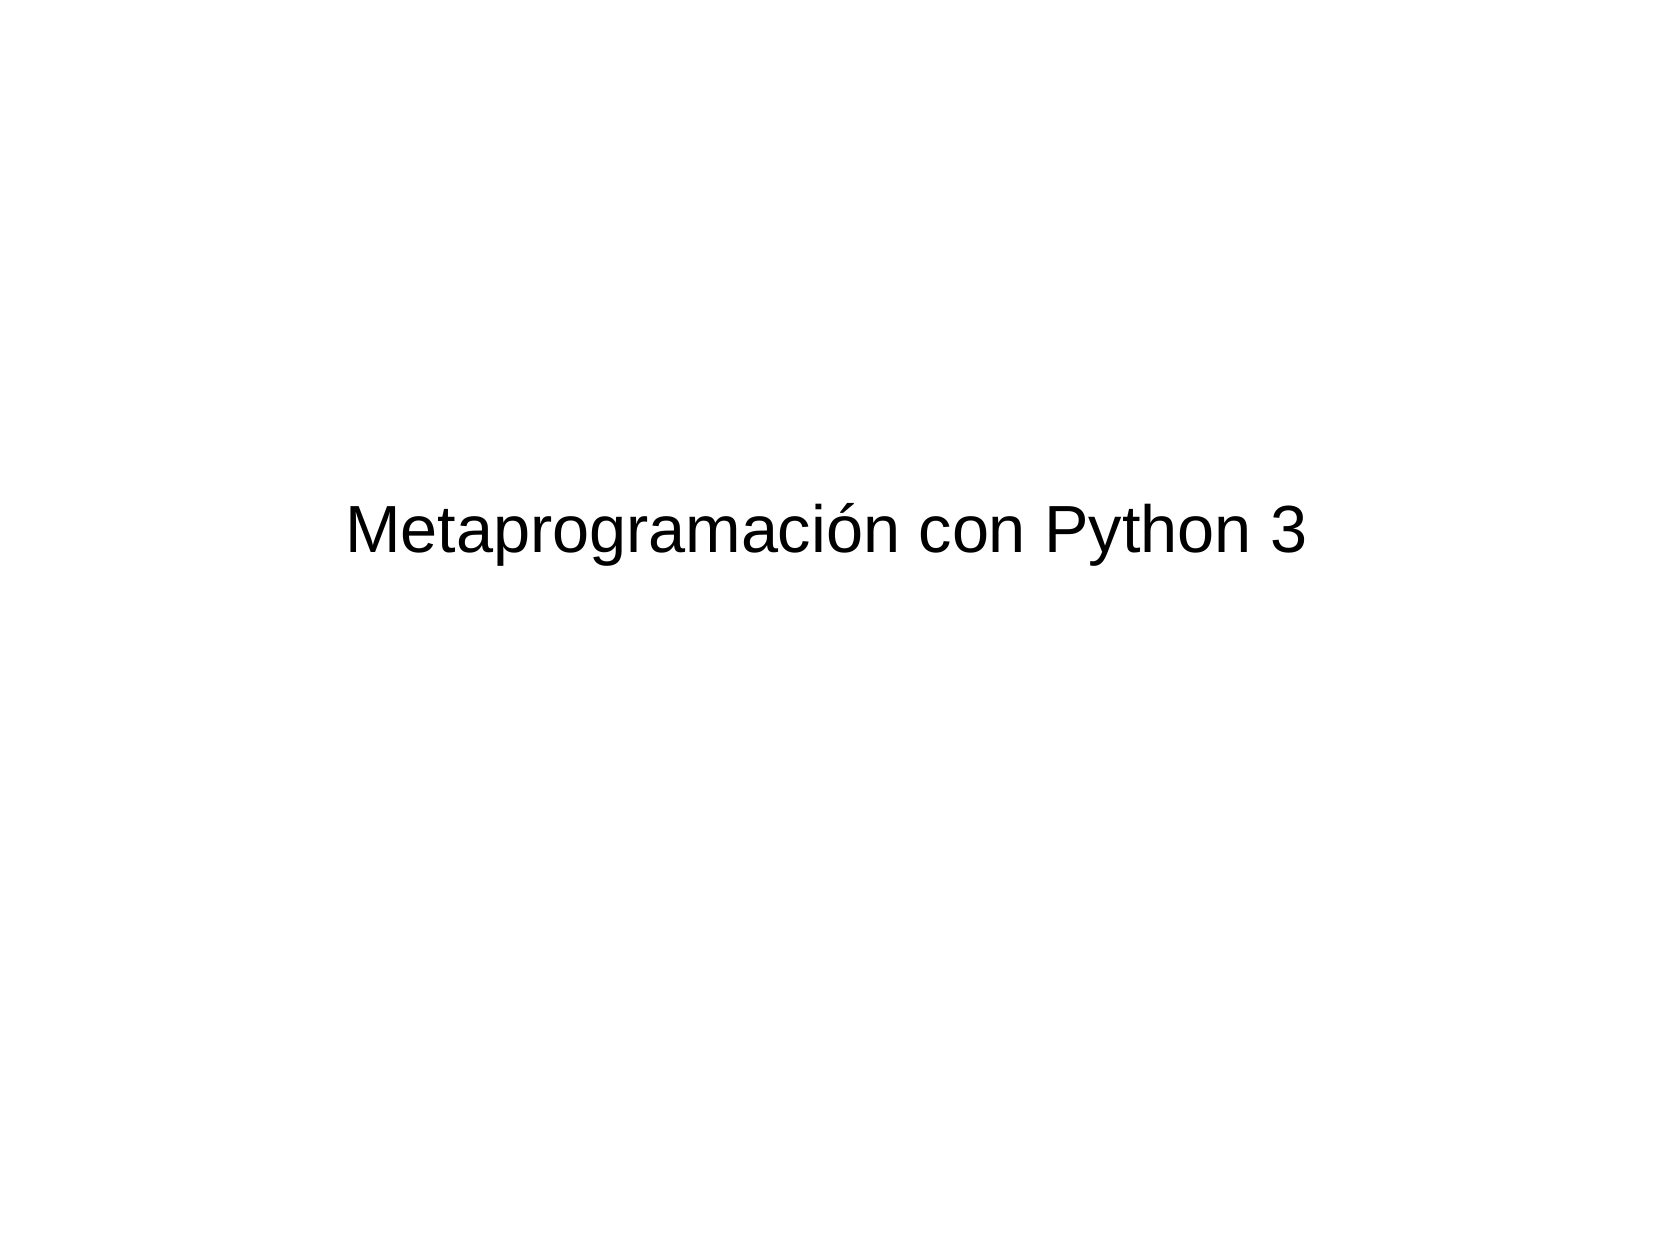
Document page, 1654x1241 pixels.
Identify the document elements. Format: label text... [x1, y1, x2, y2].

subtitle Metaprogramación con Python 3 [82, 49, 1571, 1010]
